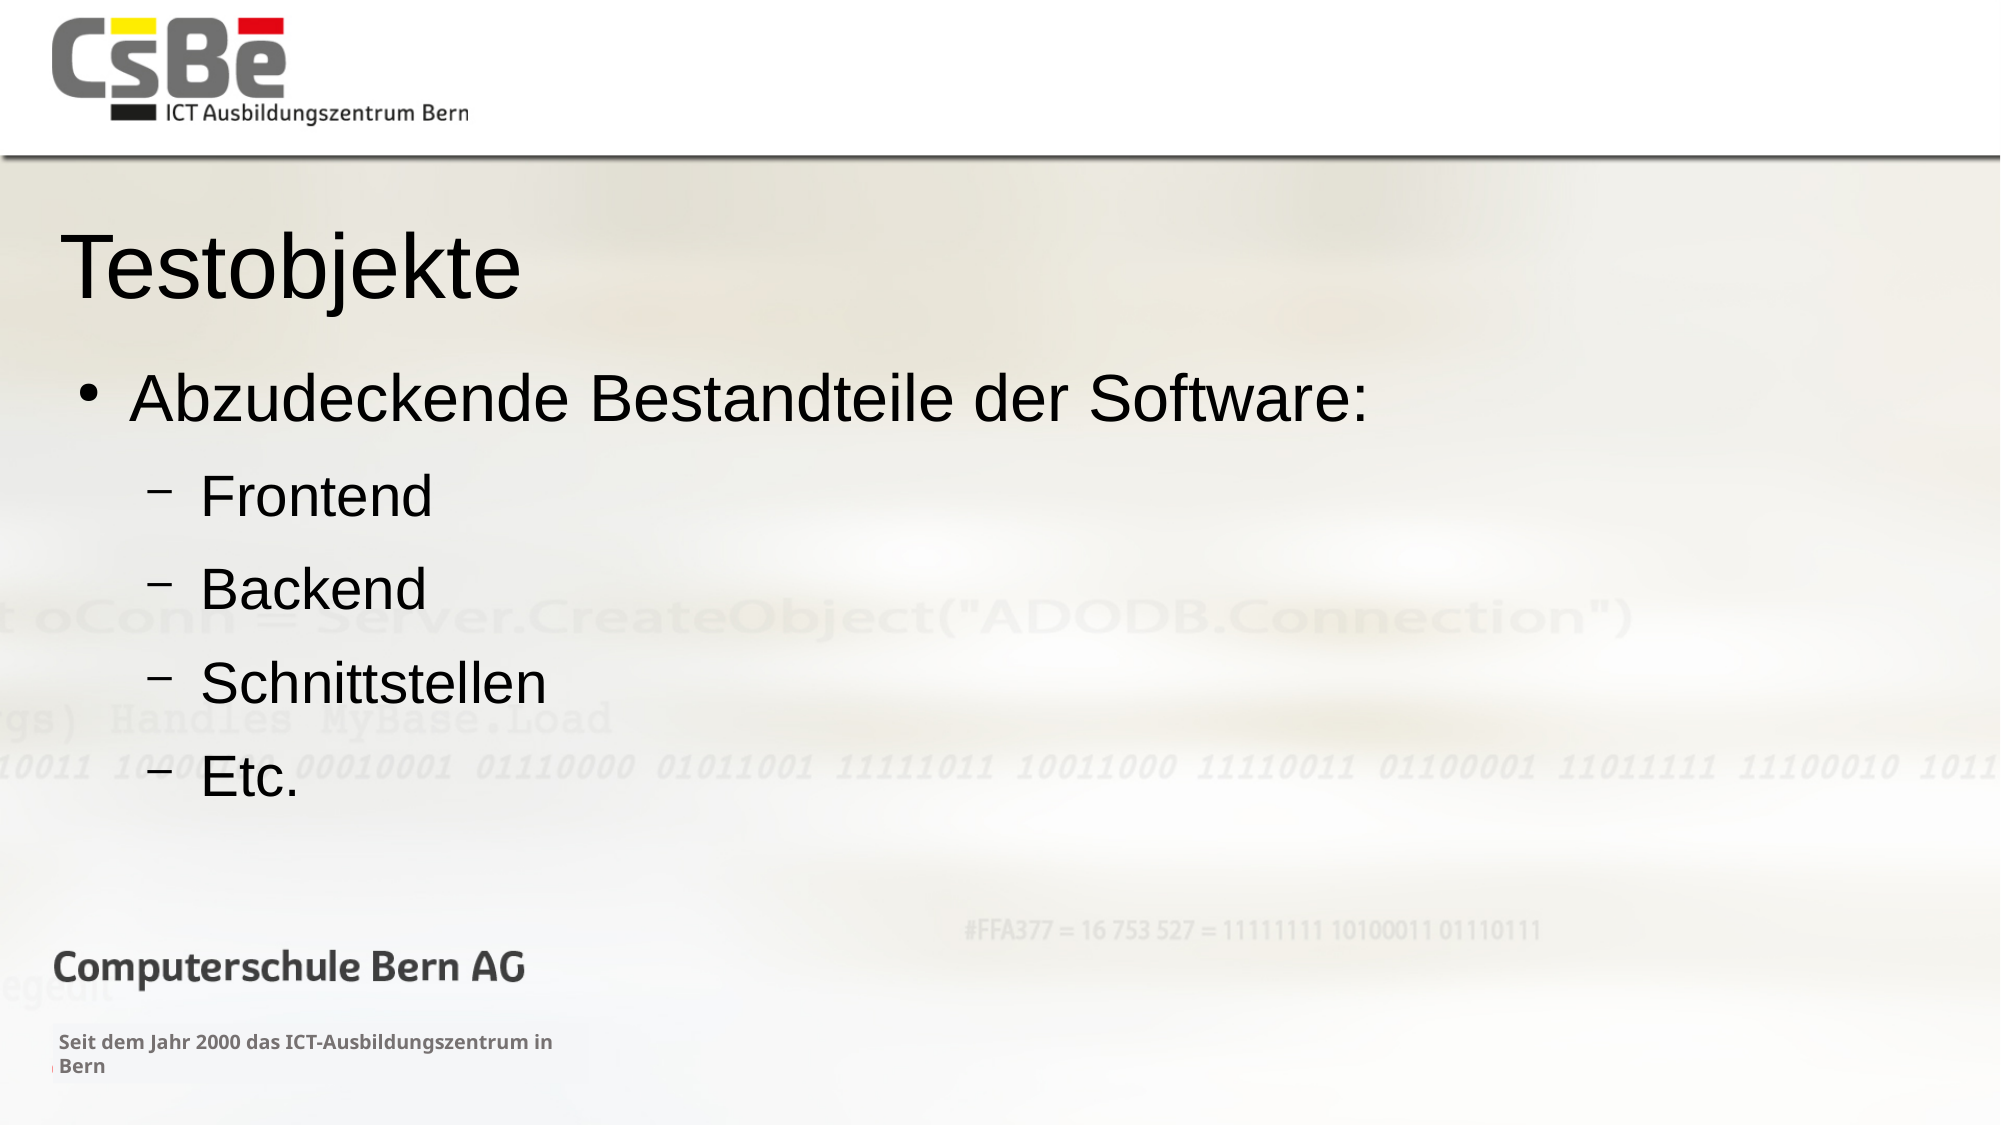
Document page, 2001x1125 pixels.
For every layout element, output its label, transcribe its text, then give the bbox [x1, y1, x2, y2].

picture [0, 0, 2001, 1125]
list Testobjekte [59, 206, 1920, 355]
list Abzudeckende Bestandteile der Software: Frontend Backend Schnittstellen Etc. [59, 355, 1920, 909]
